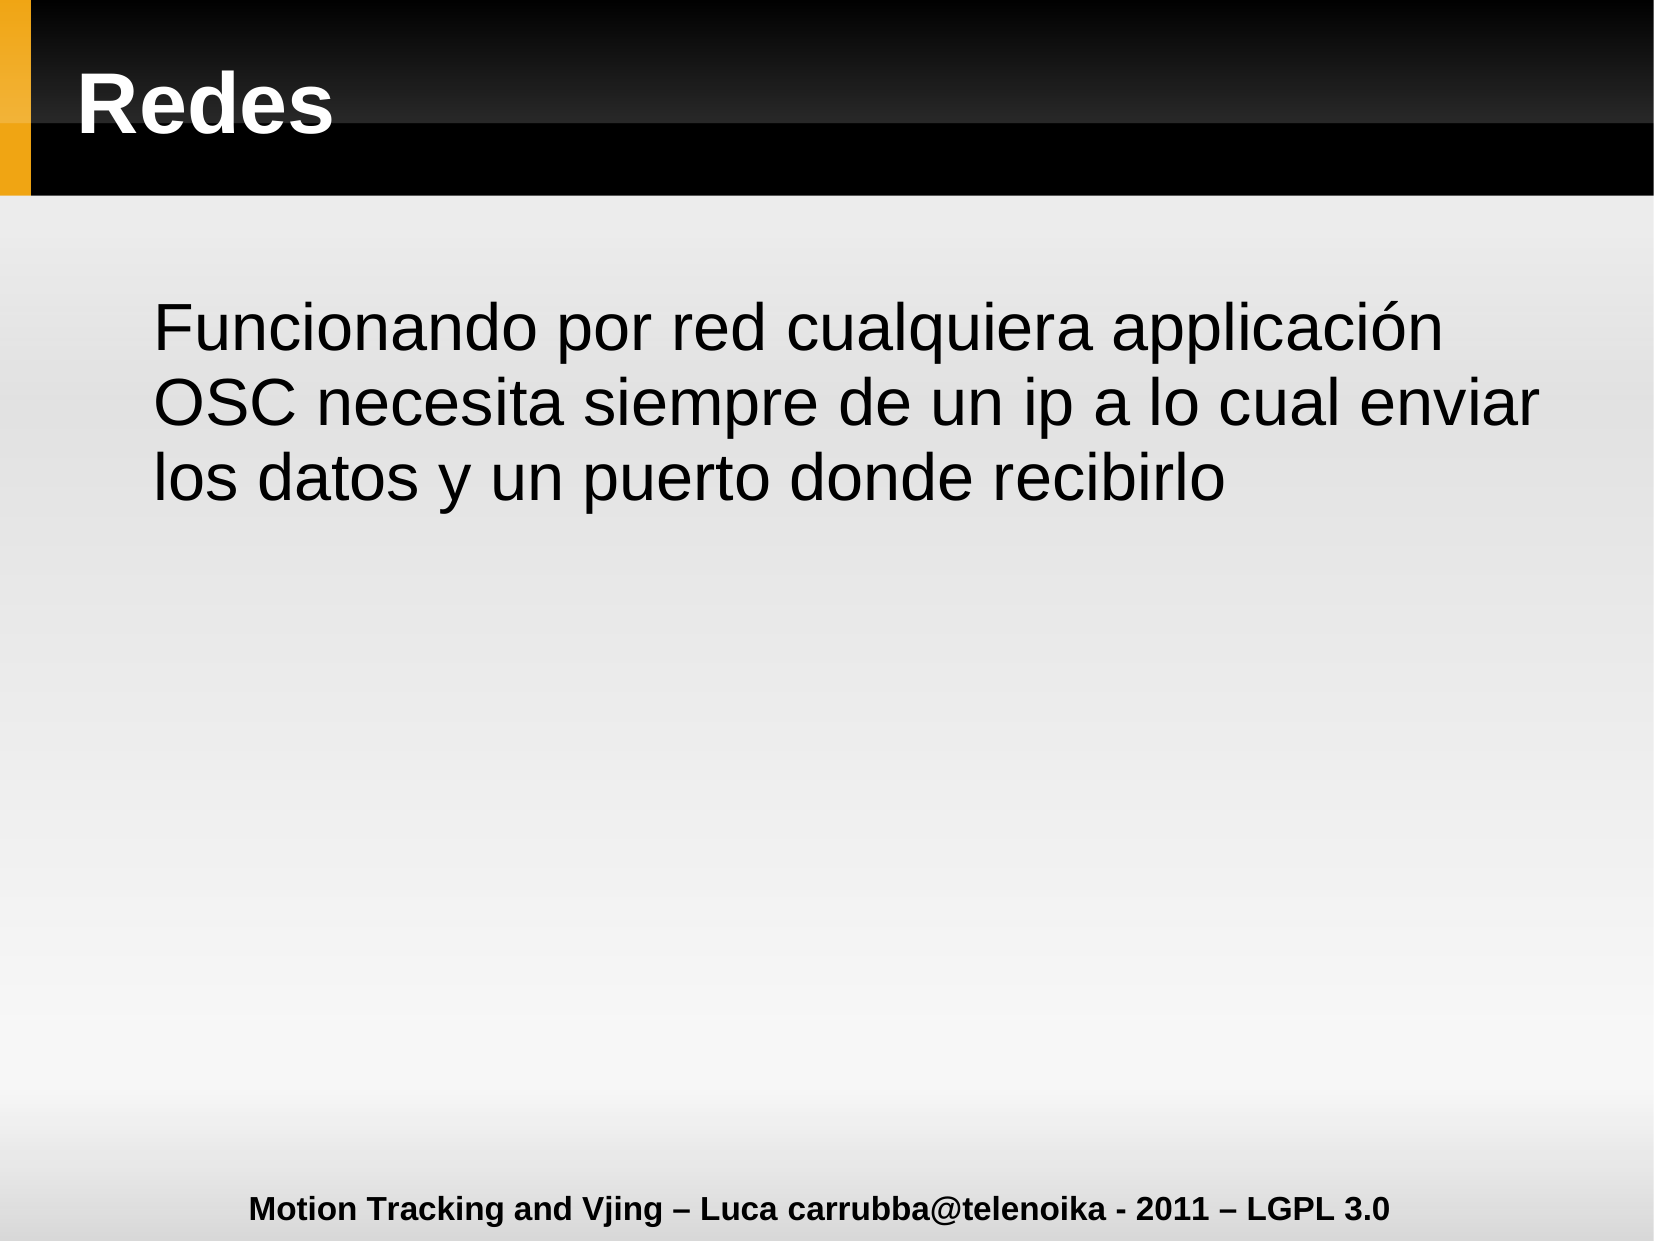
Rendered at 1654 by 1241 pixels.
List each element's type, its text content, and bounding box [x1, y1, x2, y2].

title Redes [76, 0, 1565, 208]
list Funcionando por red cualquiera applicación OSC necesita siempre de un ip a lo cual enviar los datos y un puerto donde recibirlo [82, 290, 1571, 1109]
title Motion Tracking and Vjing – Luca carrubba@telenoika - 2011 – LGPL 3.0 [75, 1105, 1564, 1241]
picture [0, 0, 1654, 1241]
